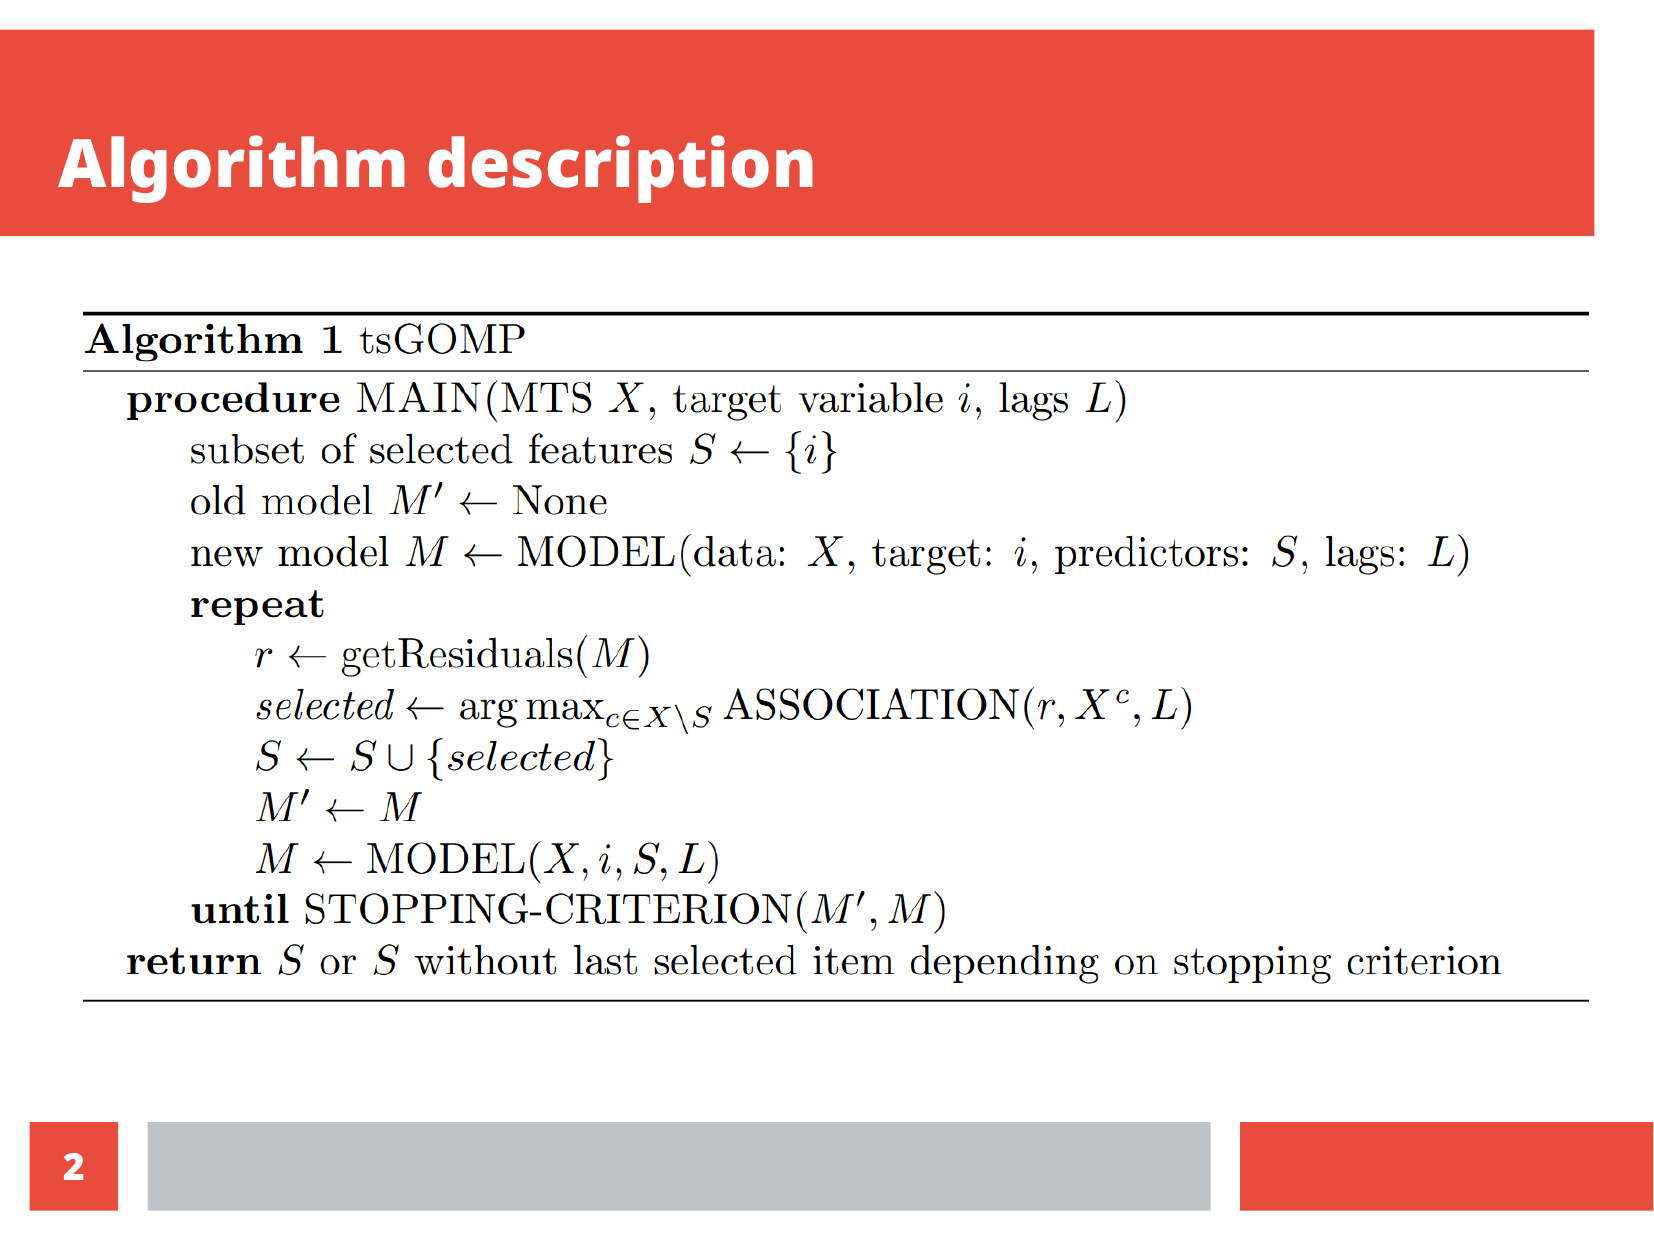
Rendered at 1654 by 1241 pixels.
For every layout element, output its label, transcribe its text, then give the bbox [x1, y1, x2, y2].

picture [82, 306, 1589, 1028]
title Algorithm description [59, 59, 1595, 207]
